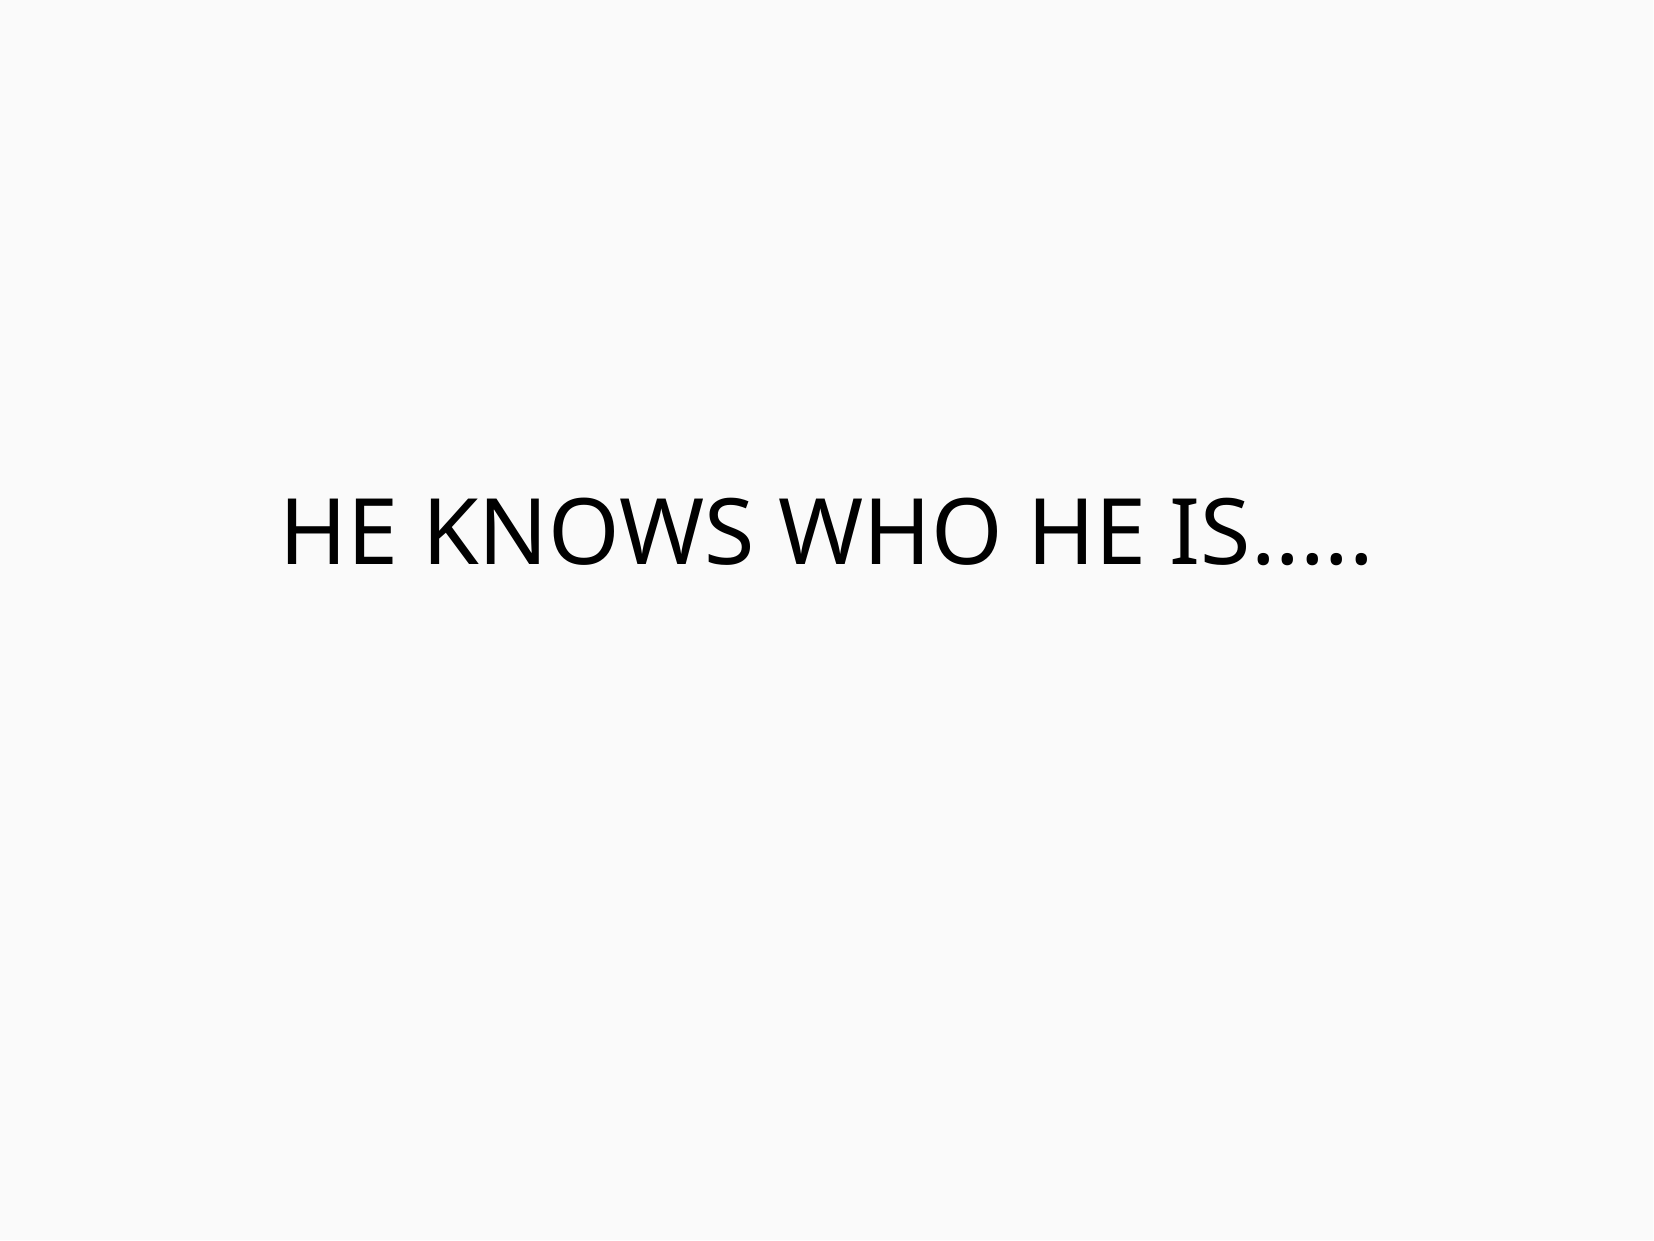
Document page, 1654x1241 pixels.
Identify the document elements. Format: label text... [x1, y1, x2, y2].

subtitle HE KNOWS WHO HE IS..... [82, 49, 1571, 1010]
